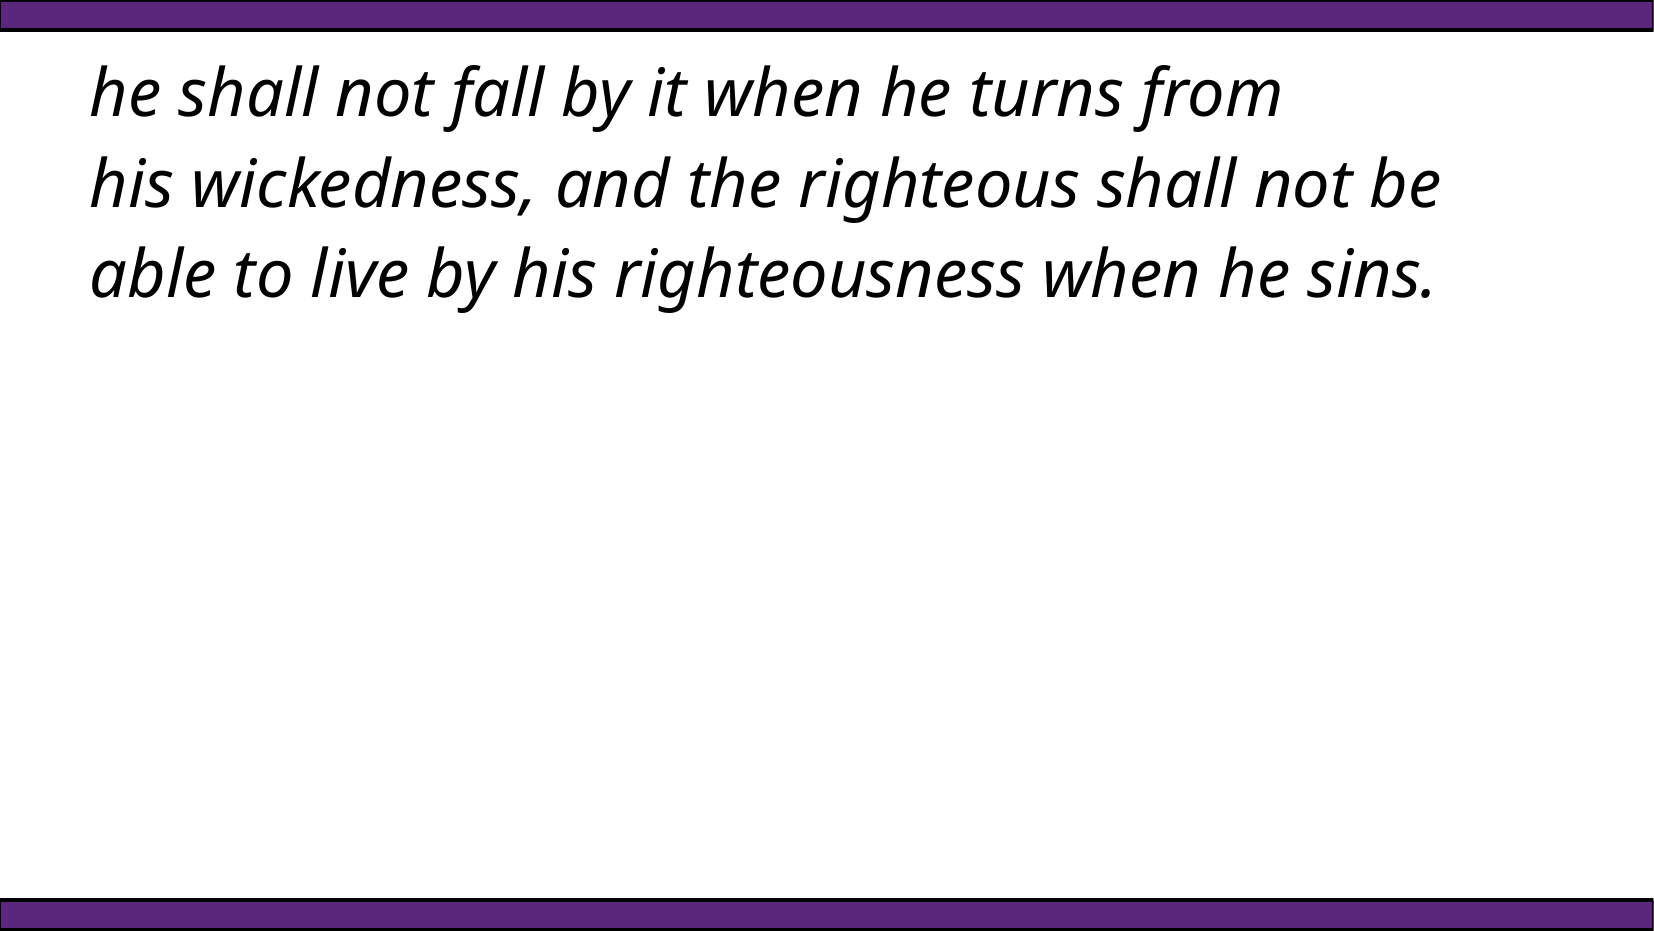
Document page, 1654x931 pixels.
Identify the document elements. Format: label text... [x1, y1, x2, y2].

text_box [0, 0, 1654, 31]
text_box he shall not fall by it when he turns from his wickedness, and the righteous shall not be able to live by his righteousness when he sins. [75, 37, 1577, 348]
text_box [0, 900, 1654, 931]
picture [0, 31, 1654, 900]
